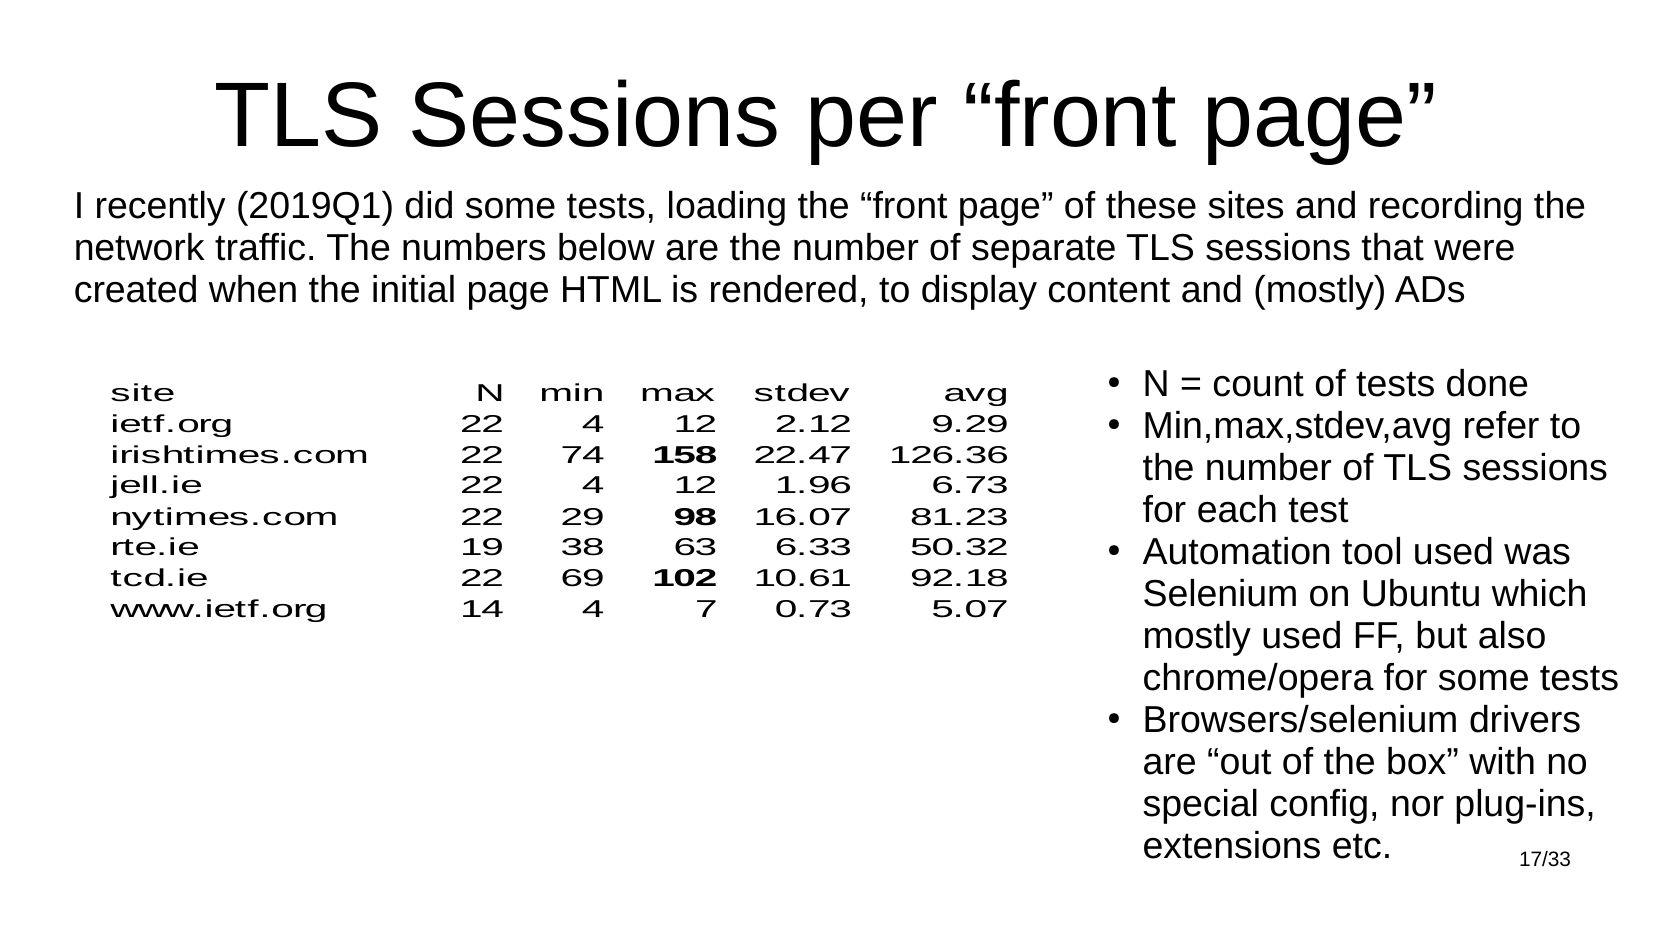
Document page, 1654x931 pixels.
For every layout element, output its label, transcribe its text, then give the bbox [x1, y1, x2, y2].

title TLS Sessions per “front page” [82, 37, 1571, 177]
chart [106, 377, 1016, 876]
text_box N = count of tests done Min,max,stdev,avg refer to the number of TLS sessions for each test Automation tool used was Selenium on Ubuntu which mostly used FF, but also chrome/opera for some tests Browsers/selenium drivers are “out of the box” with no special config, nor plug-ins, extensions etc. [1092, 355, 1654, 874]
text_box I recently (2019Q1) did some tests, loading the “front page” of these sites and recording the network traffic. The numbers below are the number of separate TLS sessions that were created when the initial page HTML is rendered, to display content and (mostly) ADs [59, 177, 1619, 326]
